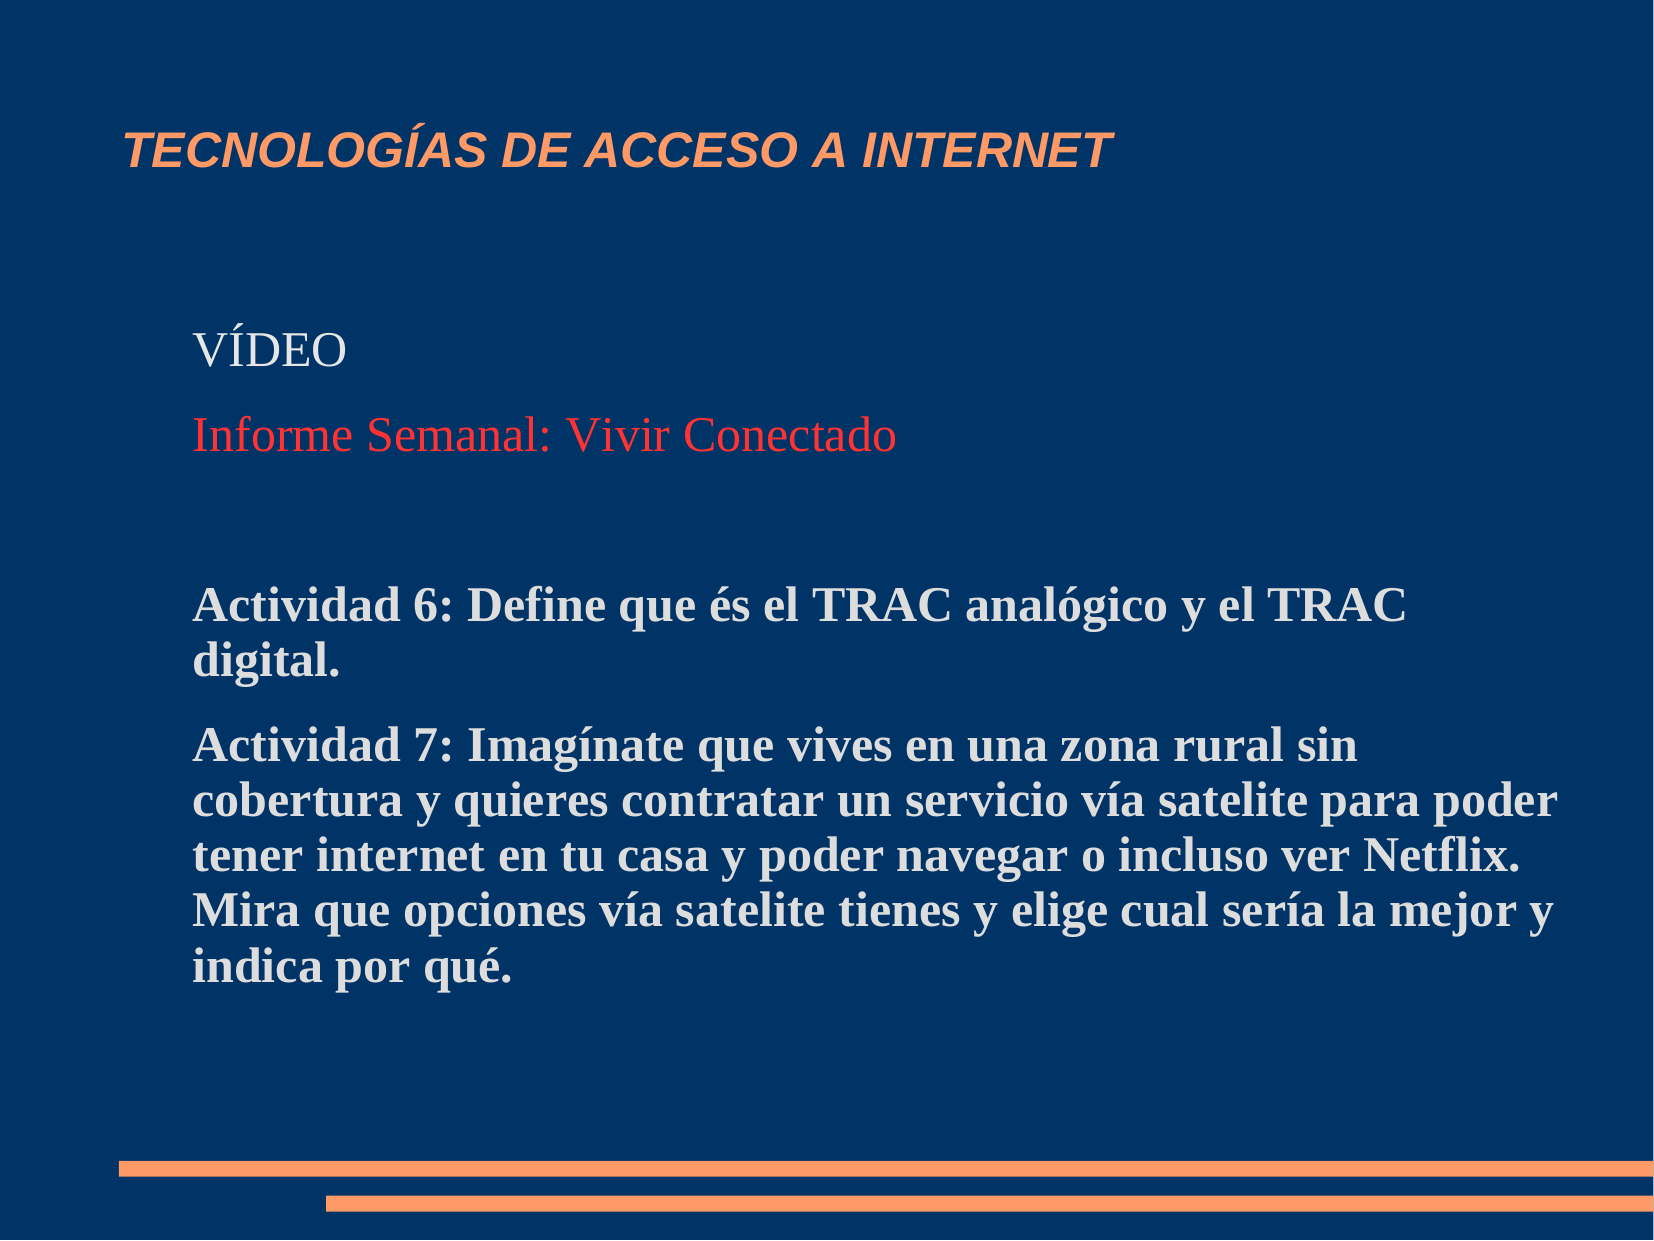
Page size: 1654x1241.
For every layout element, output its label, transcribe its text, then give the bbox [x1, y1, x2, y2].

list VÍDEO Informe Semanal: Vivir Conectado Actividad 6: Define que és el TRAC analógico y el TRAC digital. Actividad 7: Imagínate que vives en una zona rural sin cobertura y quieres contratar un servicio vía satelite para poder tener internet en tu casa y poder navegar o incluso ver Netflix. Mira que opciones vía satelite tienes y elige cual sería la mejor y indica por qué. [121, 322, 1561, 1132]
title TECNOLOGÍAS DE ACCESO A INTERNET [121, 46, 1534, 254]
